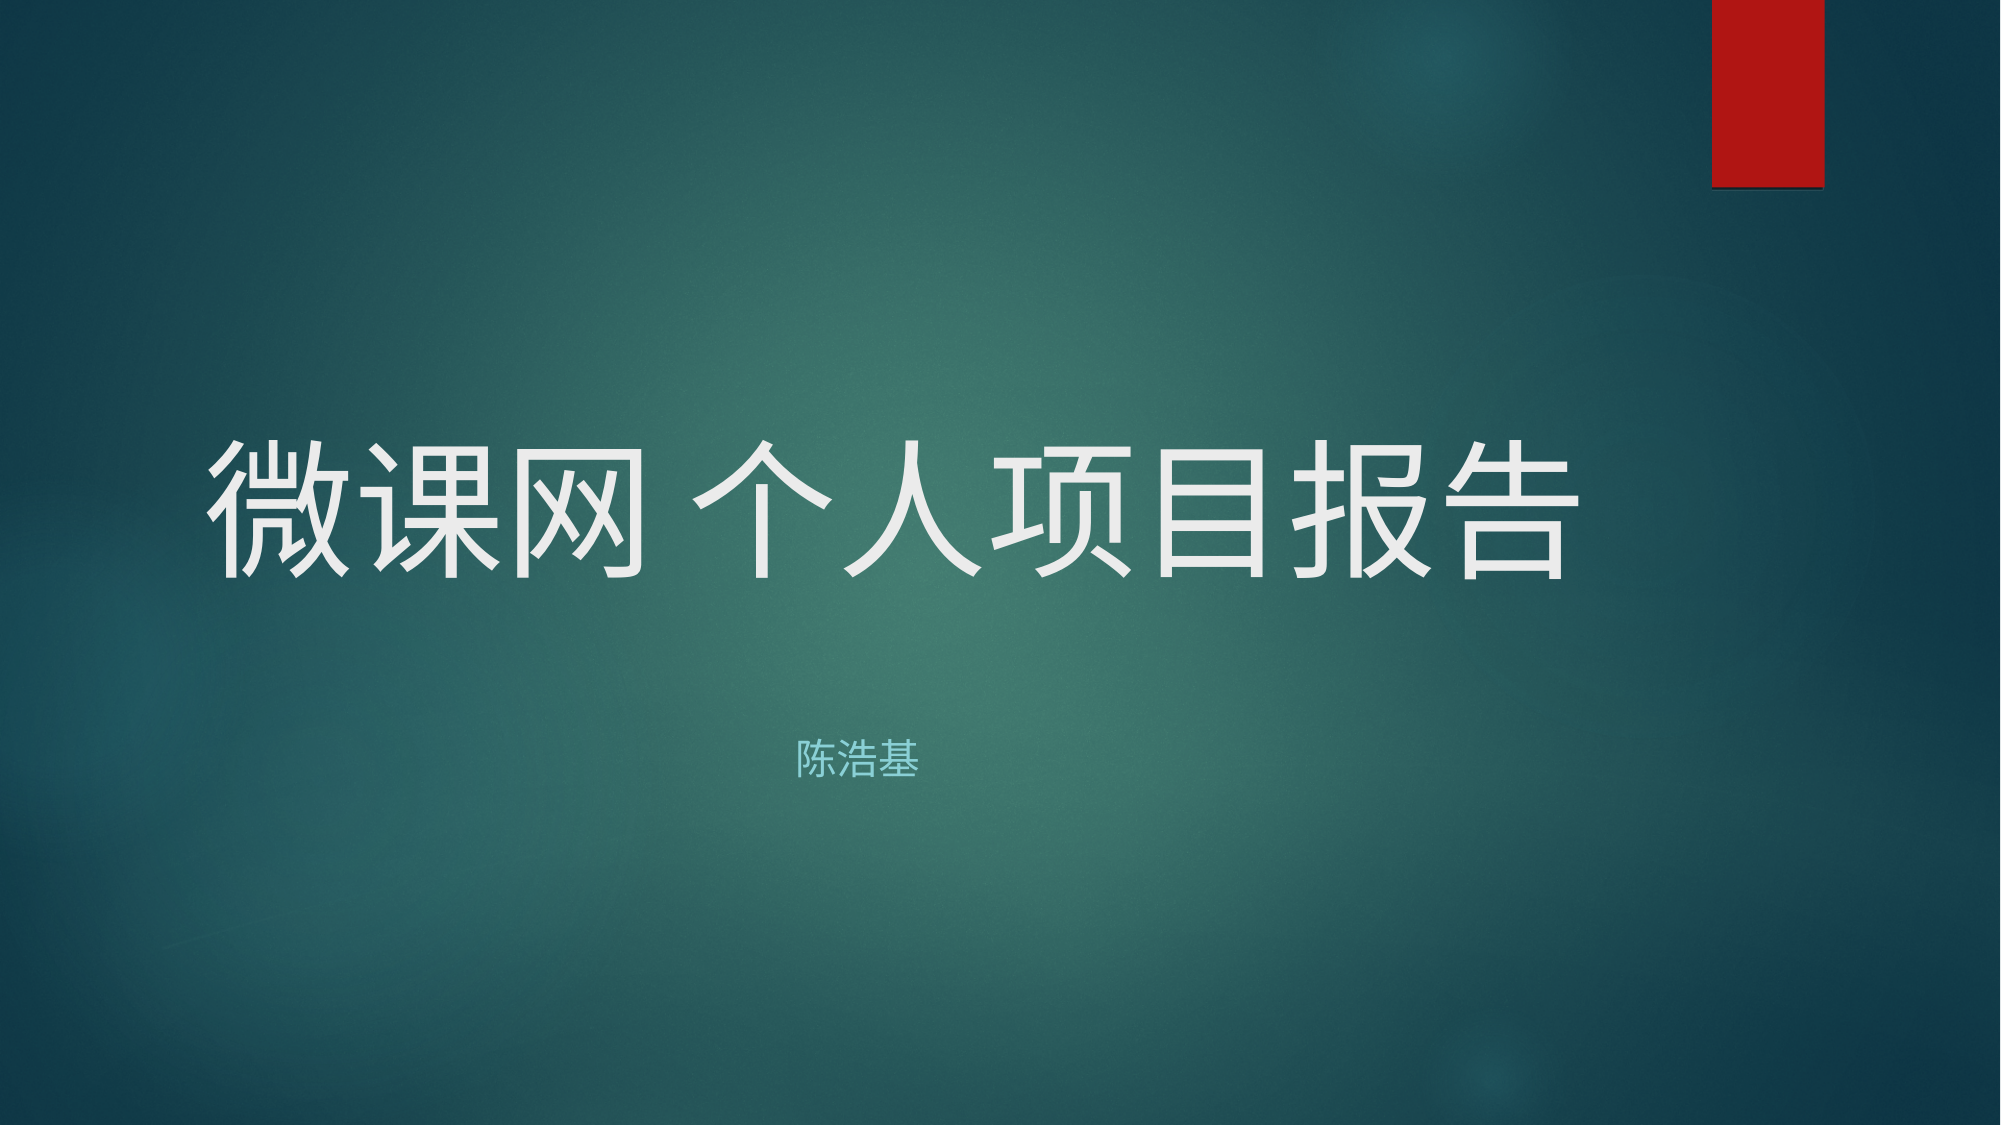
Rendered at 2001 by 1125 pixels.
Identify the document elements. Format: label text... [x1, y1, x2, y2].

subtitle 陈浩基 [780, 724, 2000, 867]
title 微课网 个人项目报告 [189, 237, 1638, 784]
picture [0, 0, 2001, 1125]
